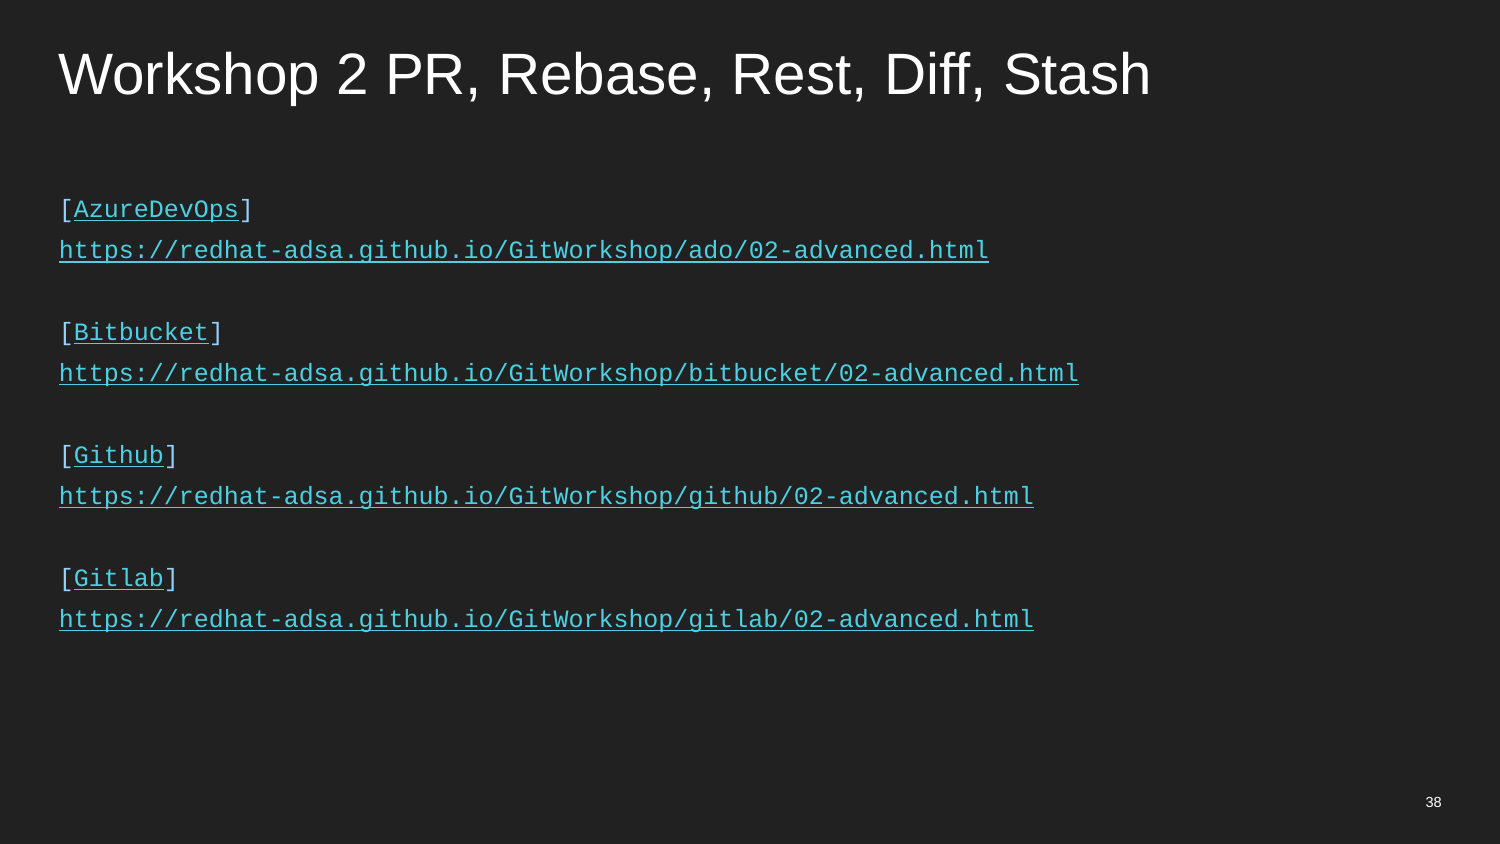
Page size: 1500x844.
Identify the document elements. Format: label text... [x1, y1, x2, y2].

slide_number 1 [1392, 793, 1442, 815]
title [AzureDevOps] https://redhat-adsa.github.io/GitWorkshop/ado/02-advanced.html [Bitbucket] https://redhat-adsa.github.io/GitWorkshop/bitbucket/02-advanced.html [Github] https://redhat-adsa.github.io/GitWorkshop/github/02-advanced.html [Gitlab] https://redhat-adsa.github.io/GitWorkshop/gitlab/02-advanced.html [59, 140, 1442, 704]
title Workshop 2 PR, Rebase, Rest, Diff, Stash [58, 36, 1442, 130]
